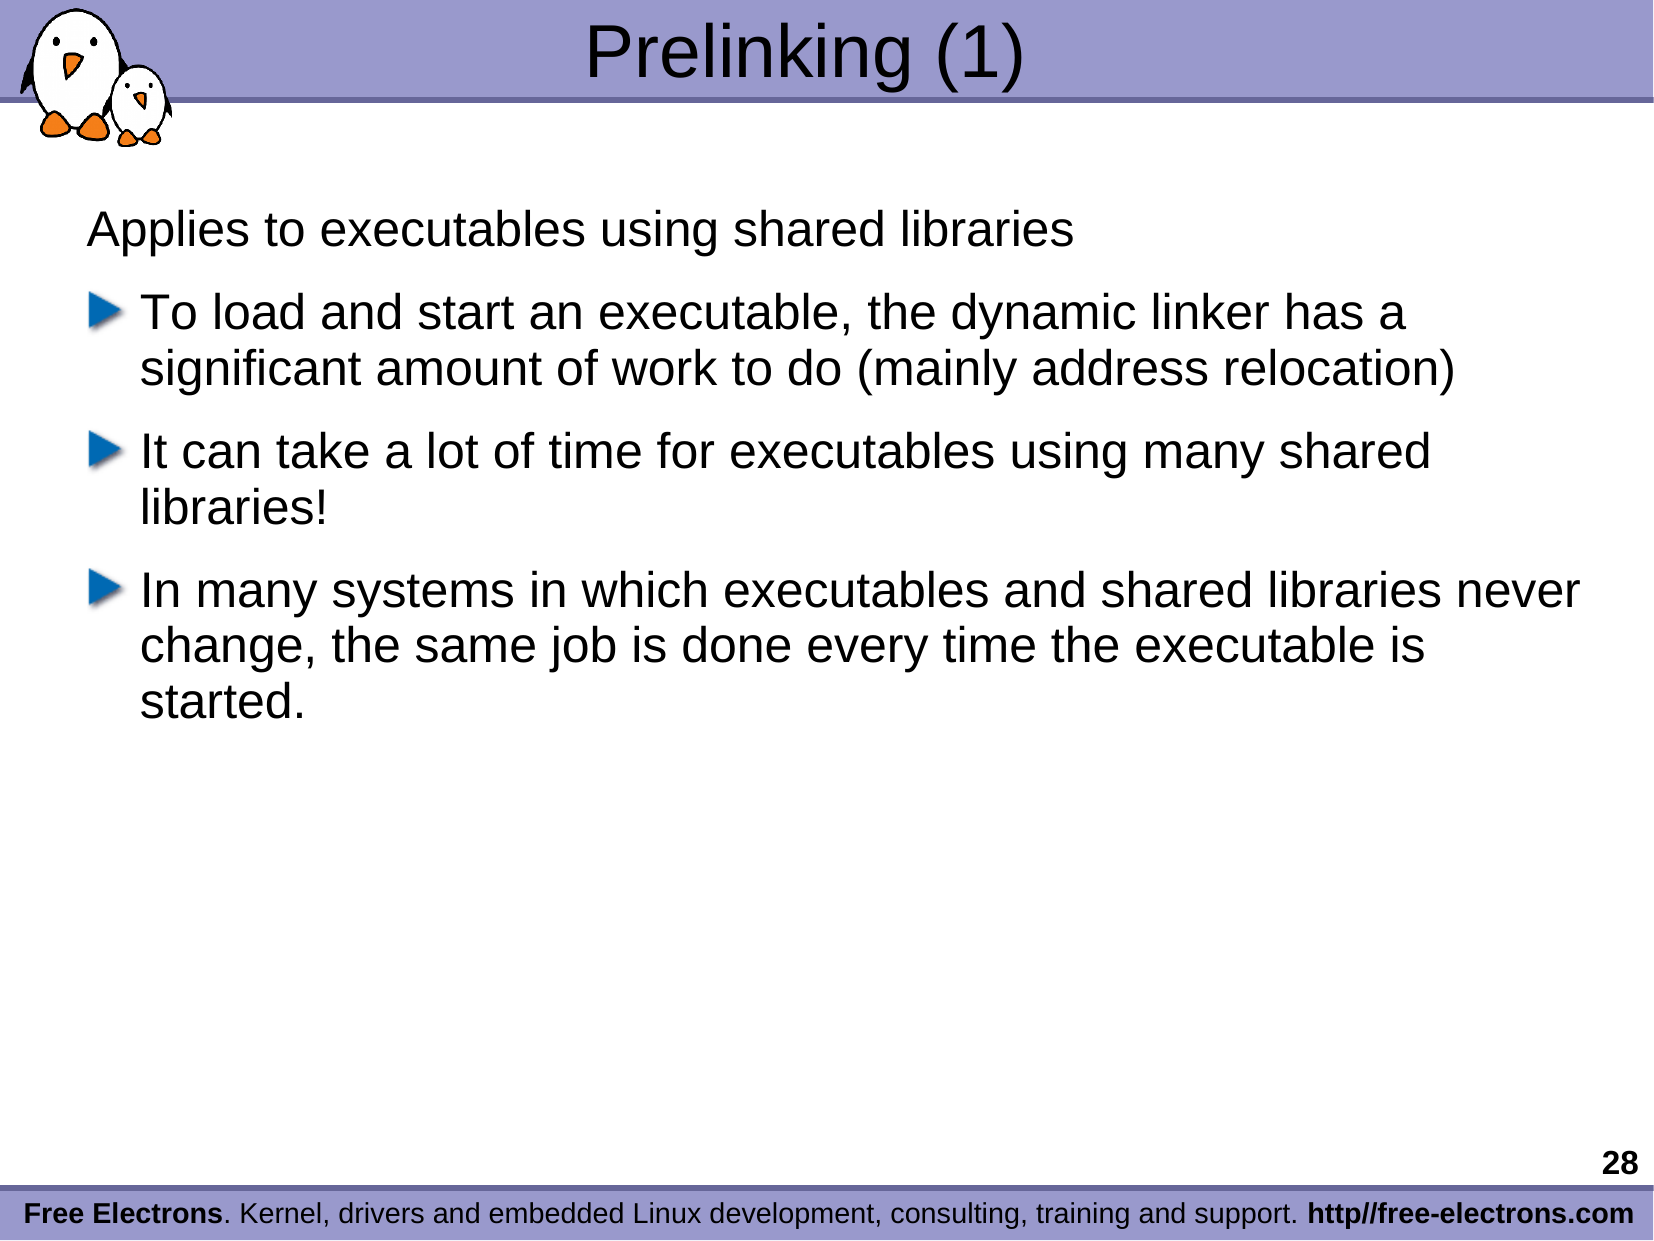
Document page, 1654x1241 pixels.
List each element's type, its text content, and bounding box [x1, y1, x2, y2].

list Applies to executables using shared libraries To load and start an executable, the dynamic linker has a significant amount of work to do (mainly address relocation) It can take a lot of time for executables using many shared libraries! In many systems in which executables and shared libraries never change, the same job is done every time the executable is started. [68, 201, 1592, 1118]
title Prelinking (1) [60, 0, 1551, 103]
picture [20, 8, 172, 147]
